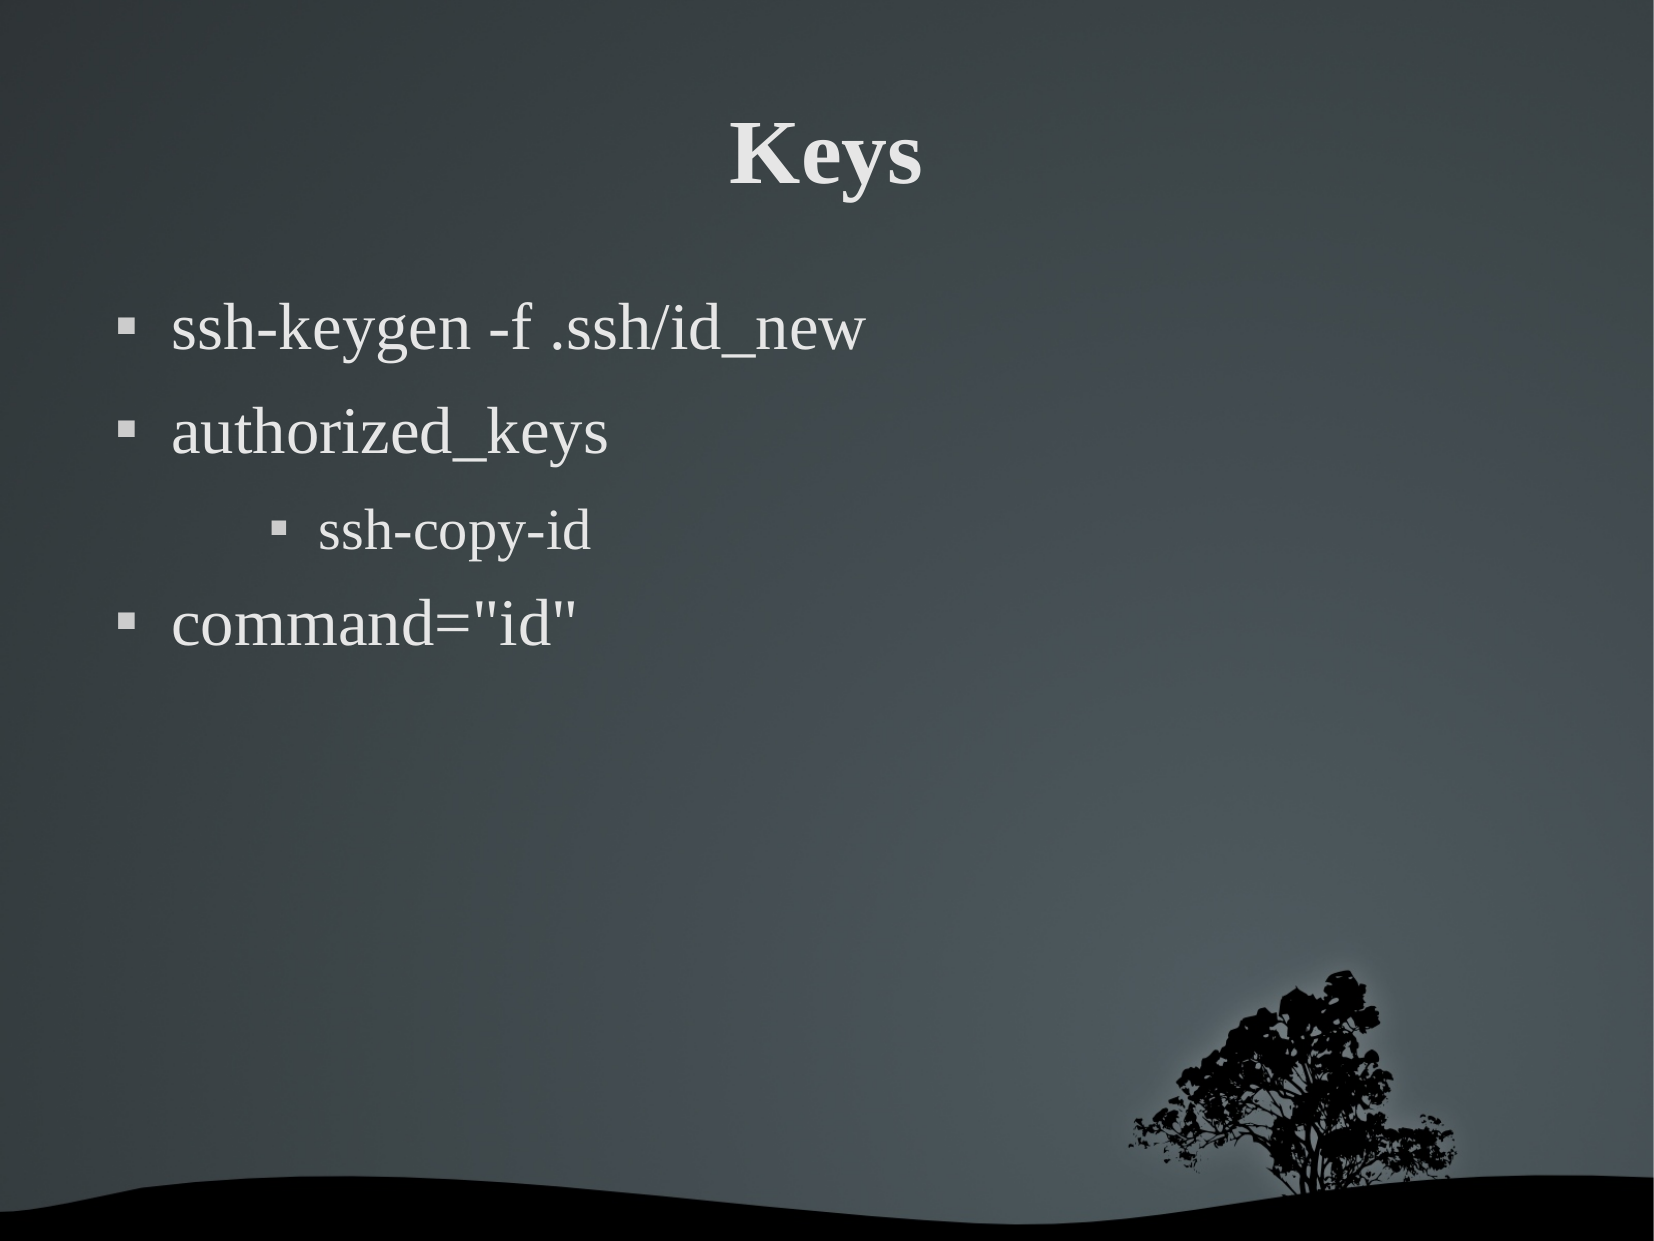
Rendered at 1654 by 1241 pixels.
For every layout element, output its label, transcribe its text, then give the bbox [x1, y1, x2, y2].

list ssh-keygen -f .ssh/id_new authorized_keys ssh-copy-id command="id" [82, 290, 1571, 1109]
title Keys [82, 49, 1571, 257]
picture [0, 0, 1654, 1241]
